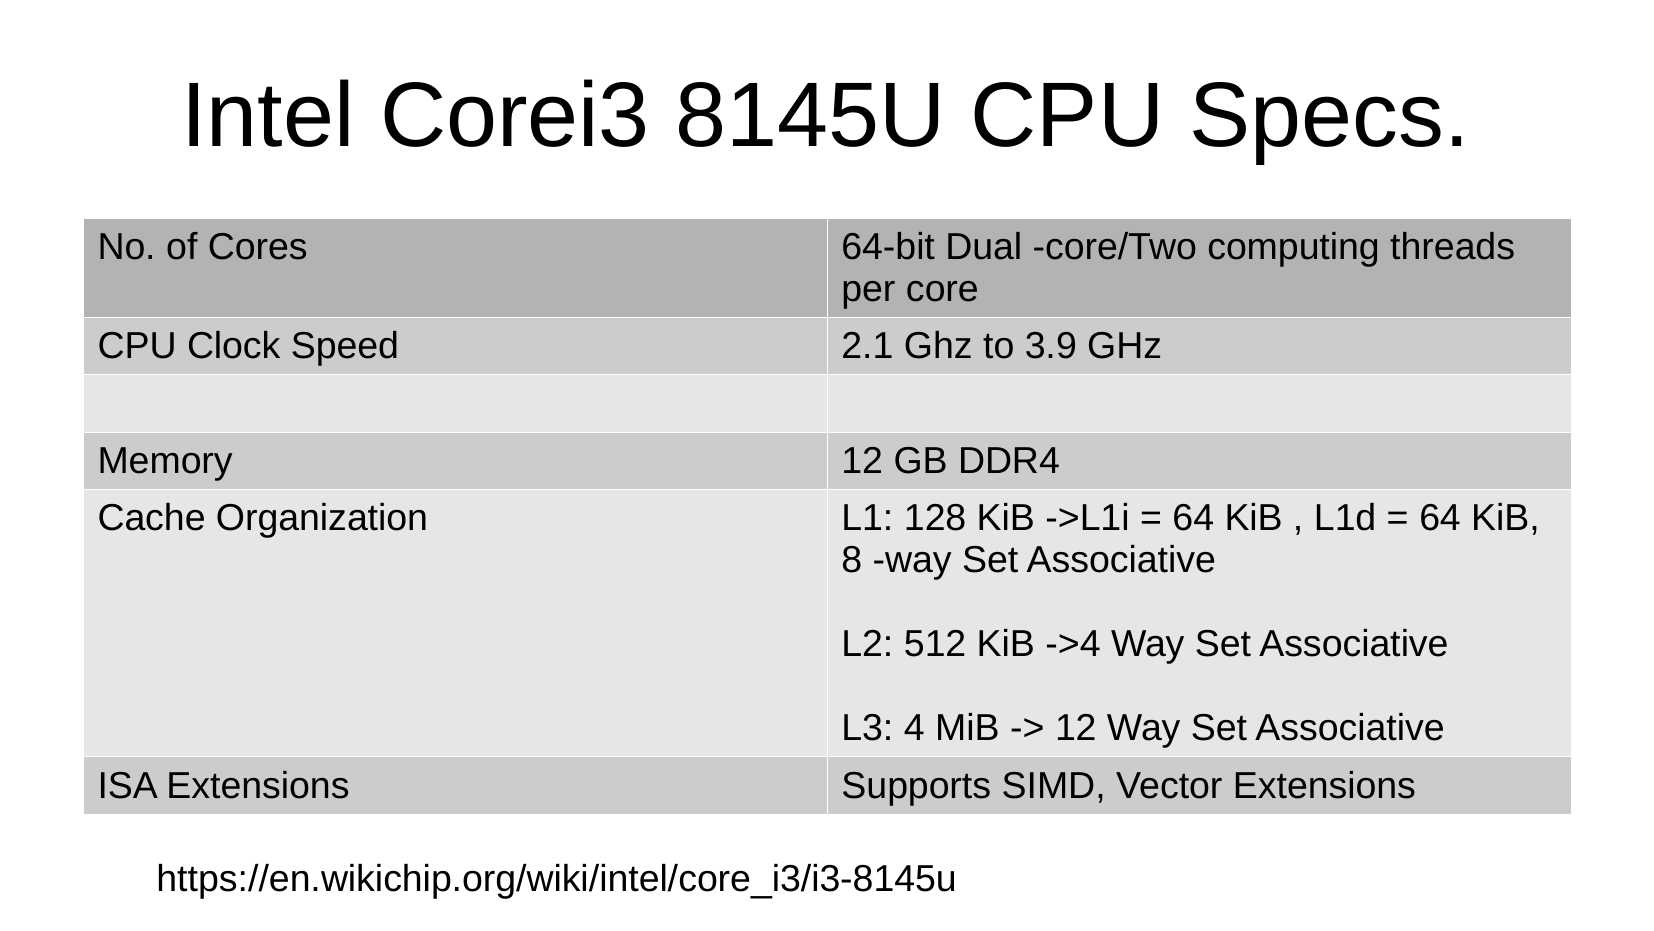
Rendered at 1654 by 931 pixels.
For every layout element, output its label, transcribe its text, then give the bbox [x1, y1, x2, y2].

table_header No. of Cores [84, 219, 827, 317]
text_box https://en.wikichip.org/wiki/intel/core_i3/i3-8145u [141, 850, 1524, 908]
table_header 64-bit Dual -core/Two computing threads per core [828, 219, 1571, 317]
table_cell Cache Organization [84, 490, 827, 756]
title Intel Corei3 8145U CPU Specs. [82, 37, 1571, 193]
table_cell ISA Extensions [84, 757, 827, 814]
table_cell 2.1 Ghz to 3.9 GHz [828, 318, 1571, 374]
table_cell CPU Clock Speed [84, 318, 827, 374]
table_cell [84, 375, 827, 432]
table_cell Memory [84, 433, 827, 489]
table_cell L1: 128 KiB ->L1i = 64 KiB , L1d = 64 KiB, 8 -way Set Associative L2: 512 KiB ->4 Way Set Associative L3: 4 MiB -> 12 Way Set Associative [828, 490, 1571, 756]
table_cell [828, 375, 1571, 432]
table_cell Supports SIMD, Vector Extensions [828, 757, 1571, 814]
table_cell 12 GB DDR4 [828, 433, 1571, 489]
